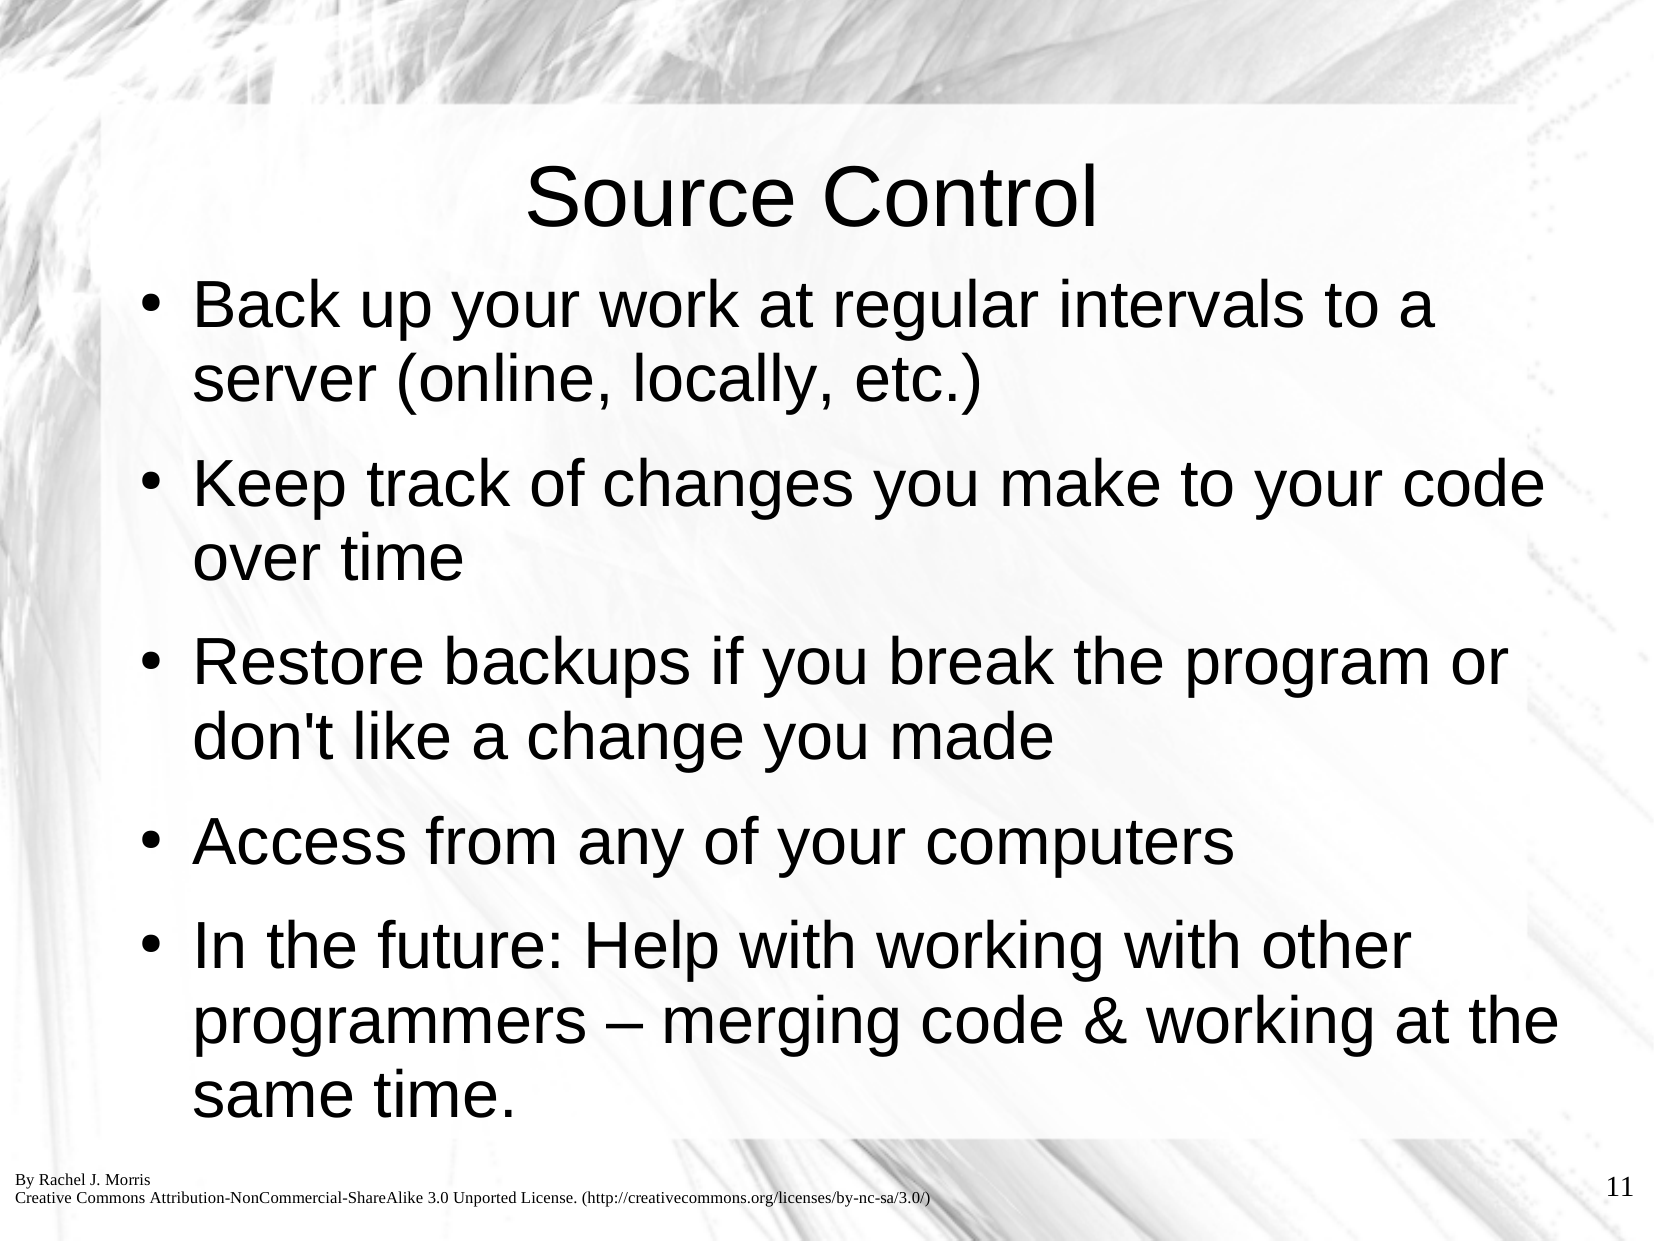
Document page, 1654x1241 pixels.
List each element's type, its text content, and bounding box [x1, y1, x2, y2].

title Source Control [118, 112, 1506, 281]
list Back up your work at regular intervals to a server (online, locally, etc.) Keep track of changes you make to your code over time Restore backups if you break the program or don't like a change you made Access from any of your computers In the future: Help with working with other programmers – merging code & working at the same time. [121, 266, 1575, 1133]
picture [0, 0, 1654, 1241]
